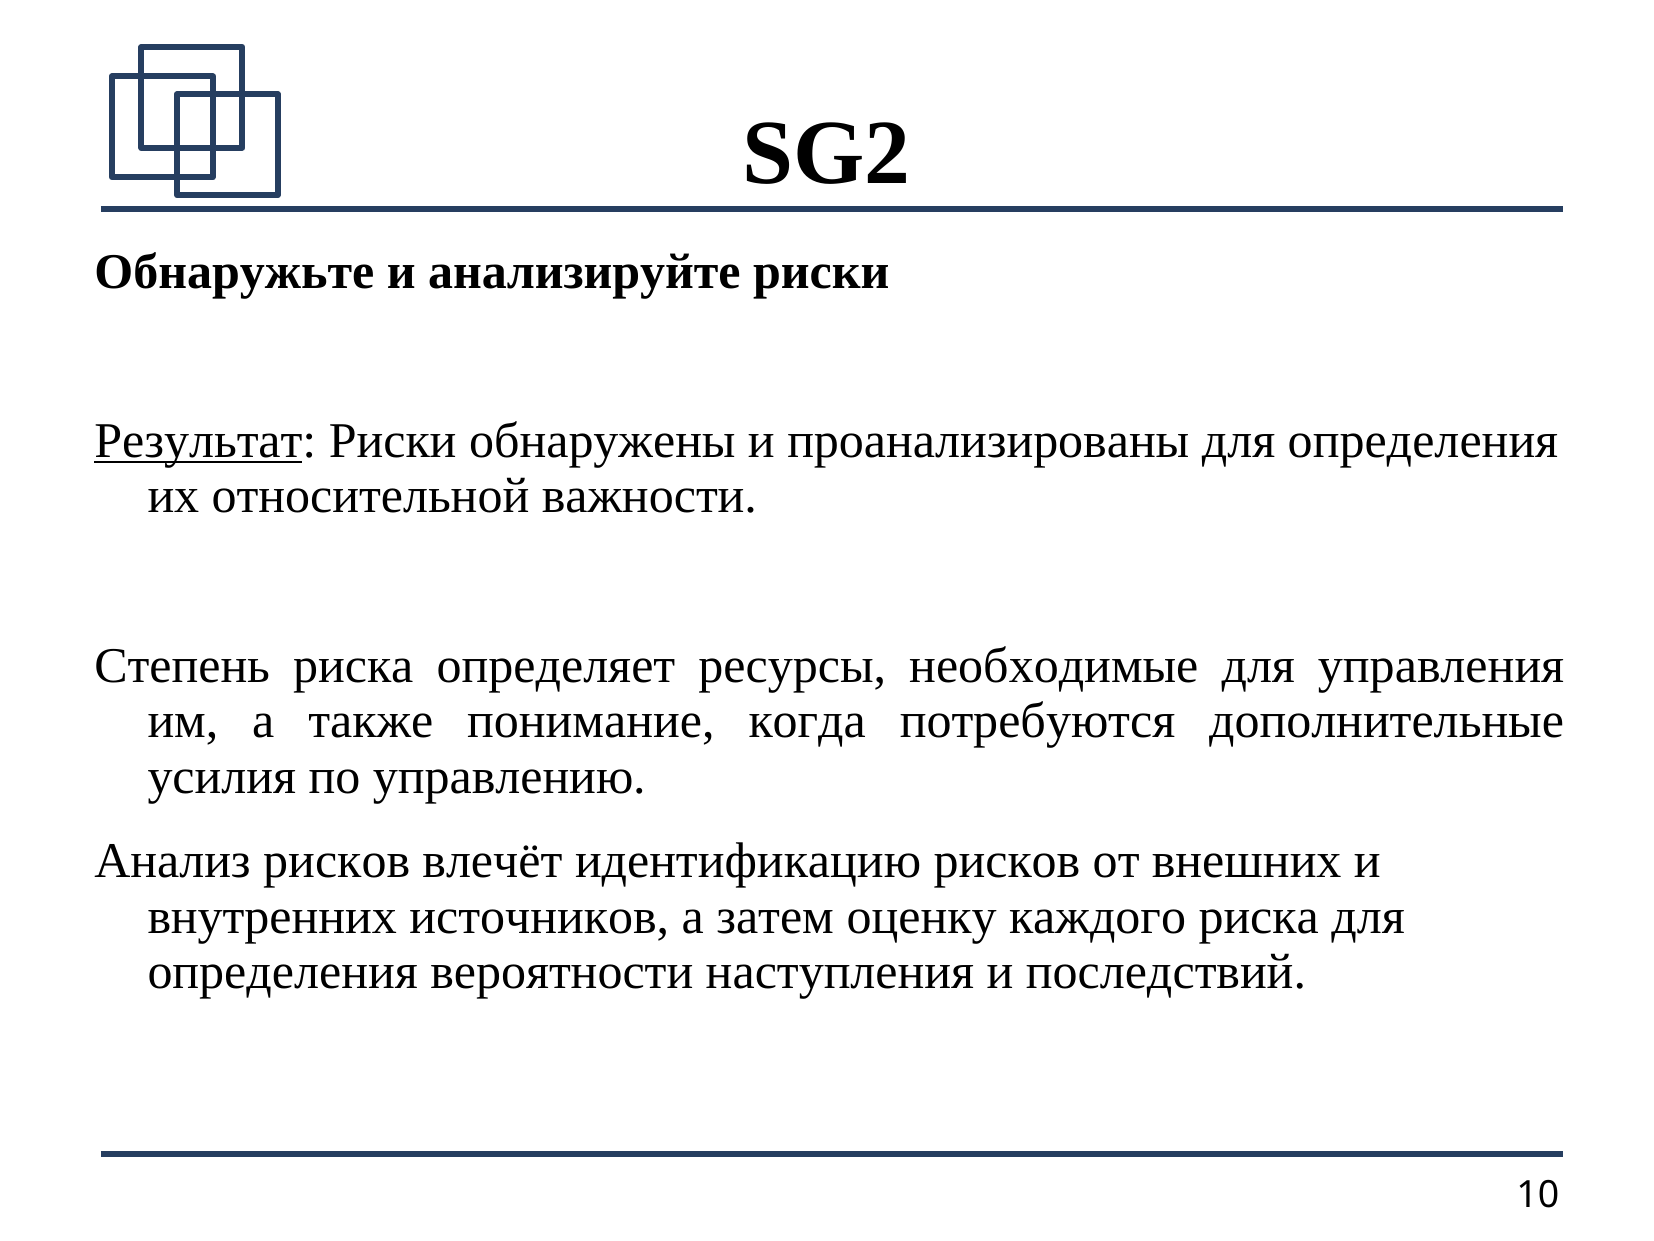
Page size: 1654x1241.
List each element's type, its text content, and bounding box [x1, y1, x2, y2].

title SG2 [82, 49, 1571, 257]
list Обнаружьте и анализируйте риски Результат: Риски обнаружены и проанализированы для определения их относительной важности. Степень риска определяет ресурсы, необходимые для управления им, а также понимание, когда потребуются дополнительные усилия по управлению. Анализ рисков влечёт идентификацию рисков от внешних и внутренних источников, а затем оценку каждого риска для определения вероятности наступления и последствий. [76, 243, 1565, 1063]
